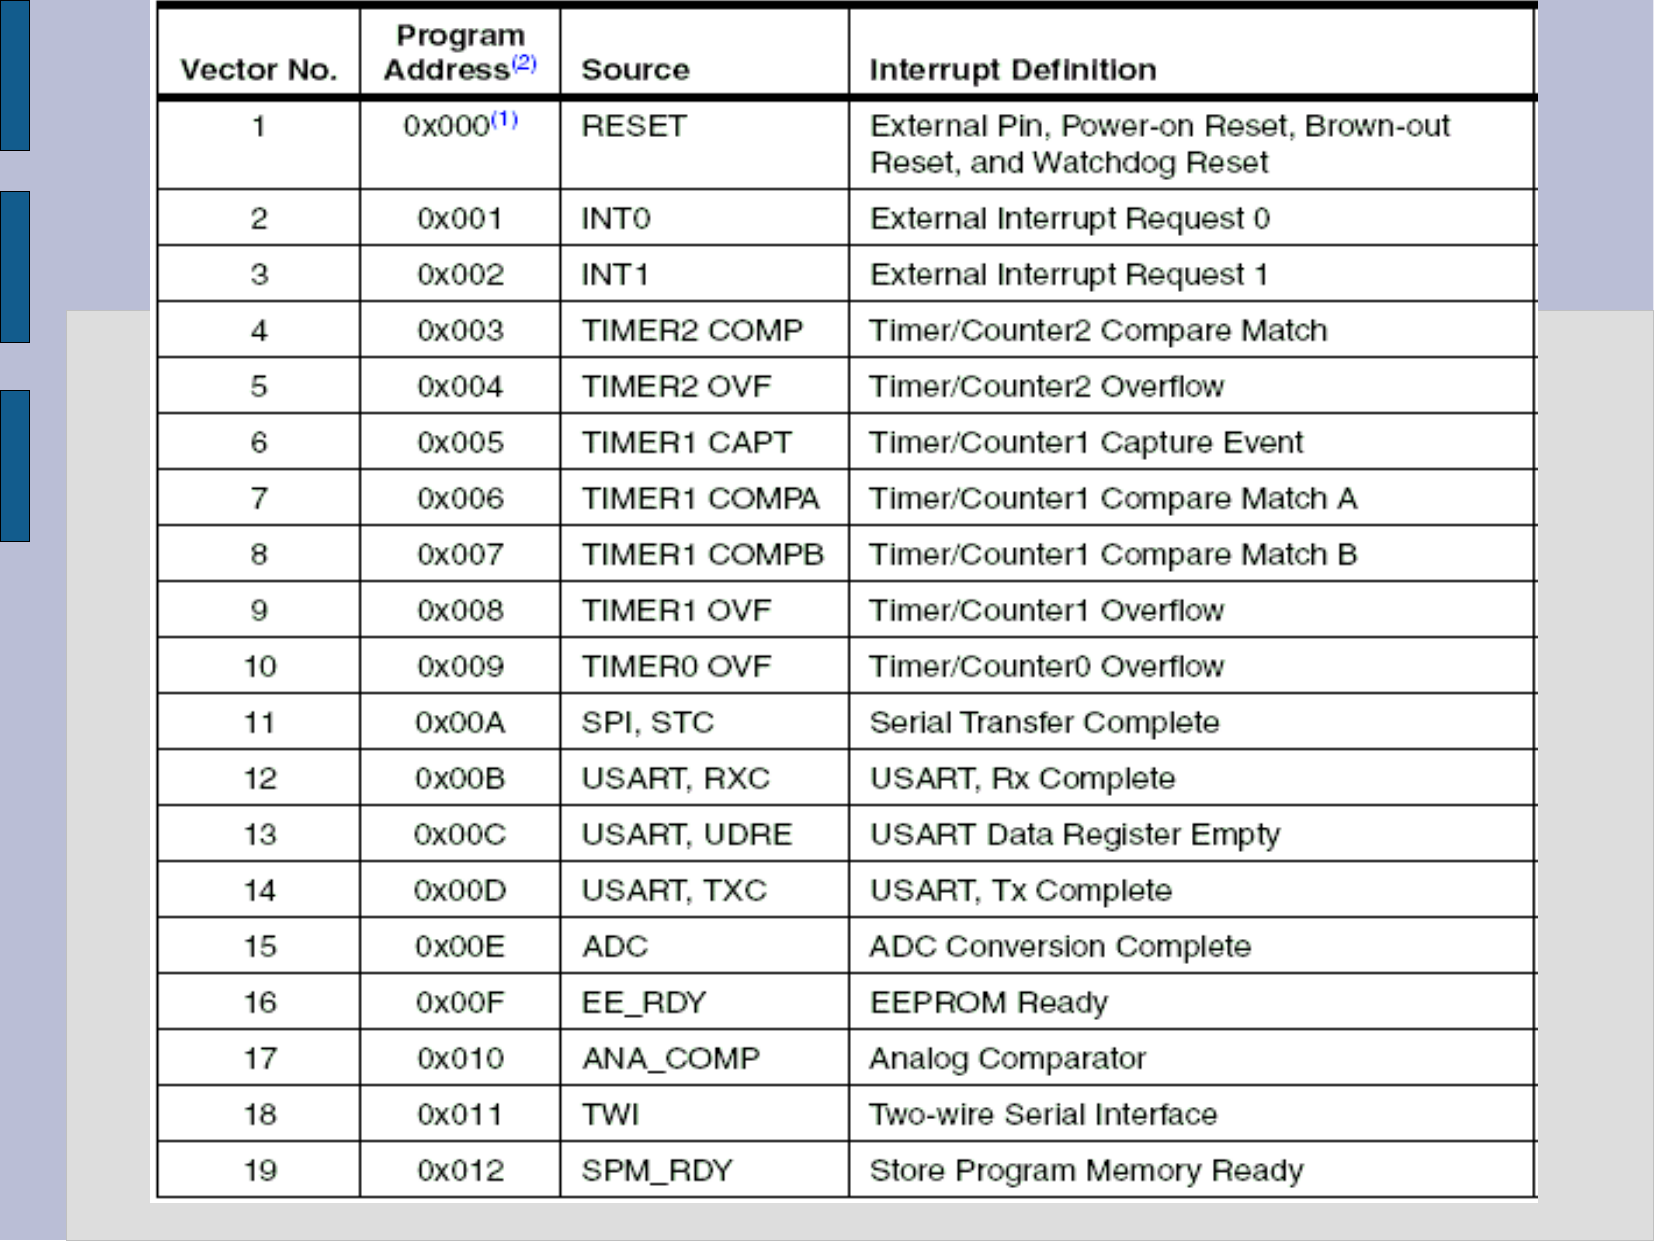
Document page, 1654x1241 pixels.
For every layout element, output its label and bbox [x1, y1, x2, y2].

picture [150, 0, 1538, 1203]
